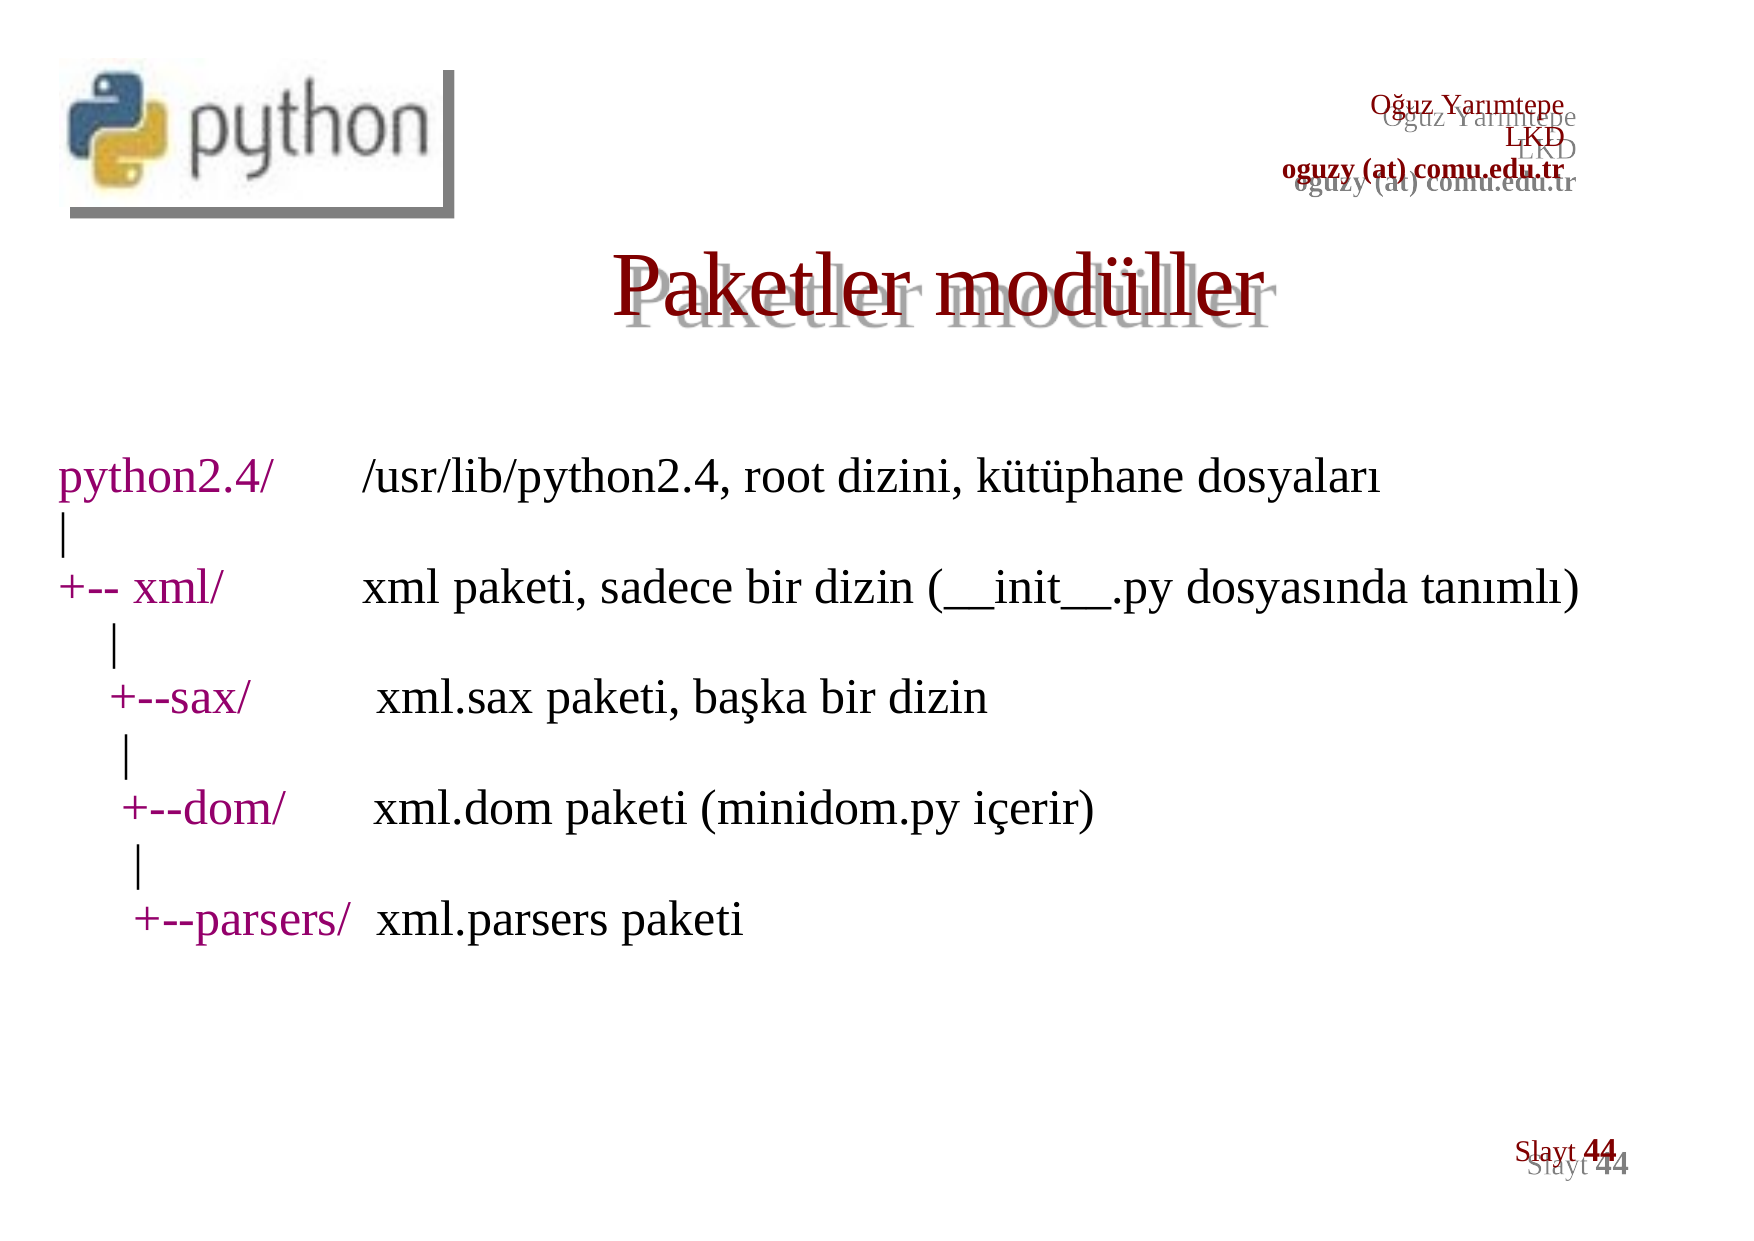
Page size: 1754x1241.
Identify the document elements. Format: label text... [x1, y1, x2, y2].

title Paketler modüller [194, 214, 1684, 355]
subtitle python2.4/ /usr/lib/python2.4, root dizini, kütüphane dosyaları | +-- xml/ xml paketi, sadece bir dizin (__init__.py dosyasında tanımlı) | +--sax/ xml.sax paketi, başka bir dizin | +--dom/ xml.dom paketi (minidom.py içerir) | +--parsers/ xml.parsers paketi [59, 360, 1695, 1034]
picture [59, 58, 443, 207]
